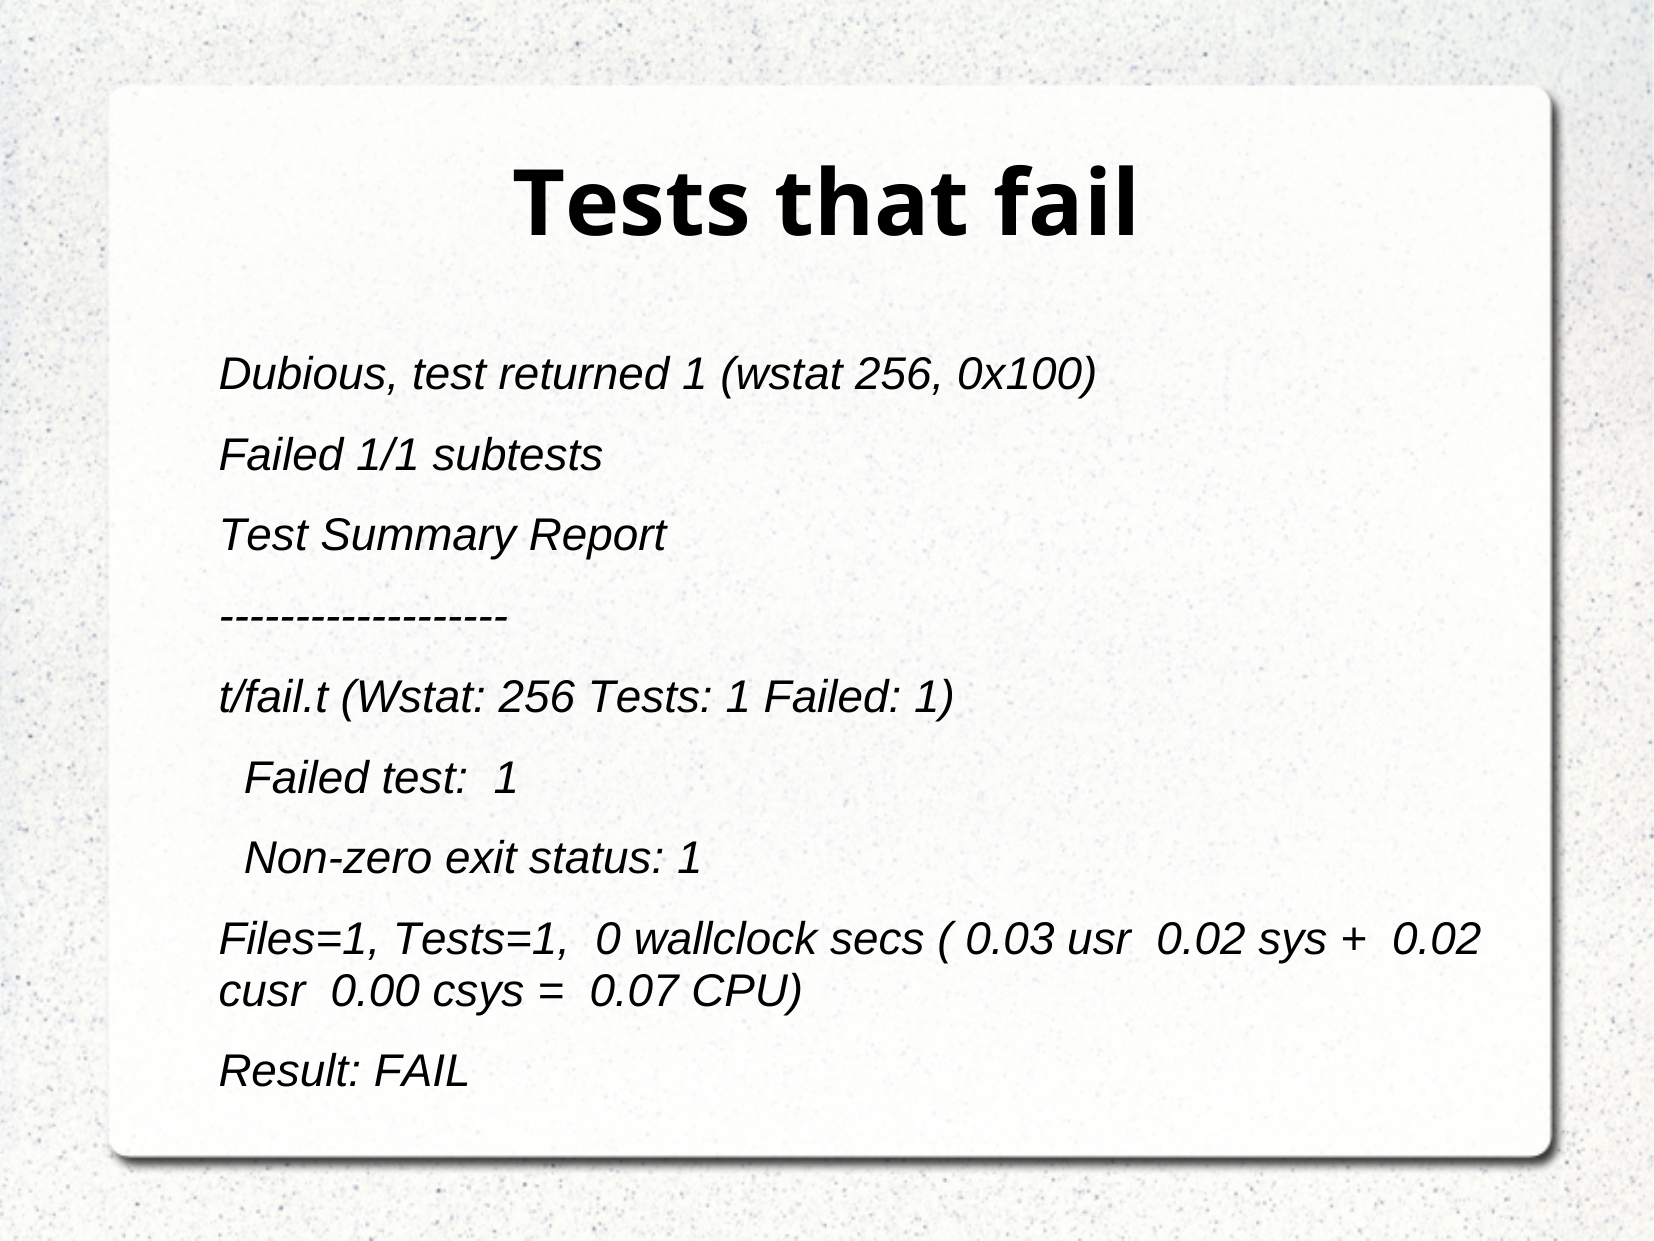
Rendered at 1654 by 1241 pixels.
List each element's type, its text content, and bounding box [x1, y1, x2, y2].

picture [0, 0, 1654, 1241]
list Dubious, test returned 1 (wstat 256, 0x100) Failed 1/1 subtests Test Summary Report ------------------- t/fail.t (Wstat: 256 Tests: 1 Failed: 1) Failed test: 1 Non-zero exit status: 1 Files=1, Tests=1, 0 wallclock secs ( 0.03 usr 0.02 sys + 0.02 cusr 0.00 csys = 0.07 CPU) Result: FAIL [147, 347, 1506, 1097]
title Tests that fail [118, 96, 1536, 304]
